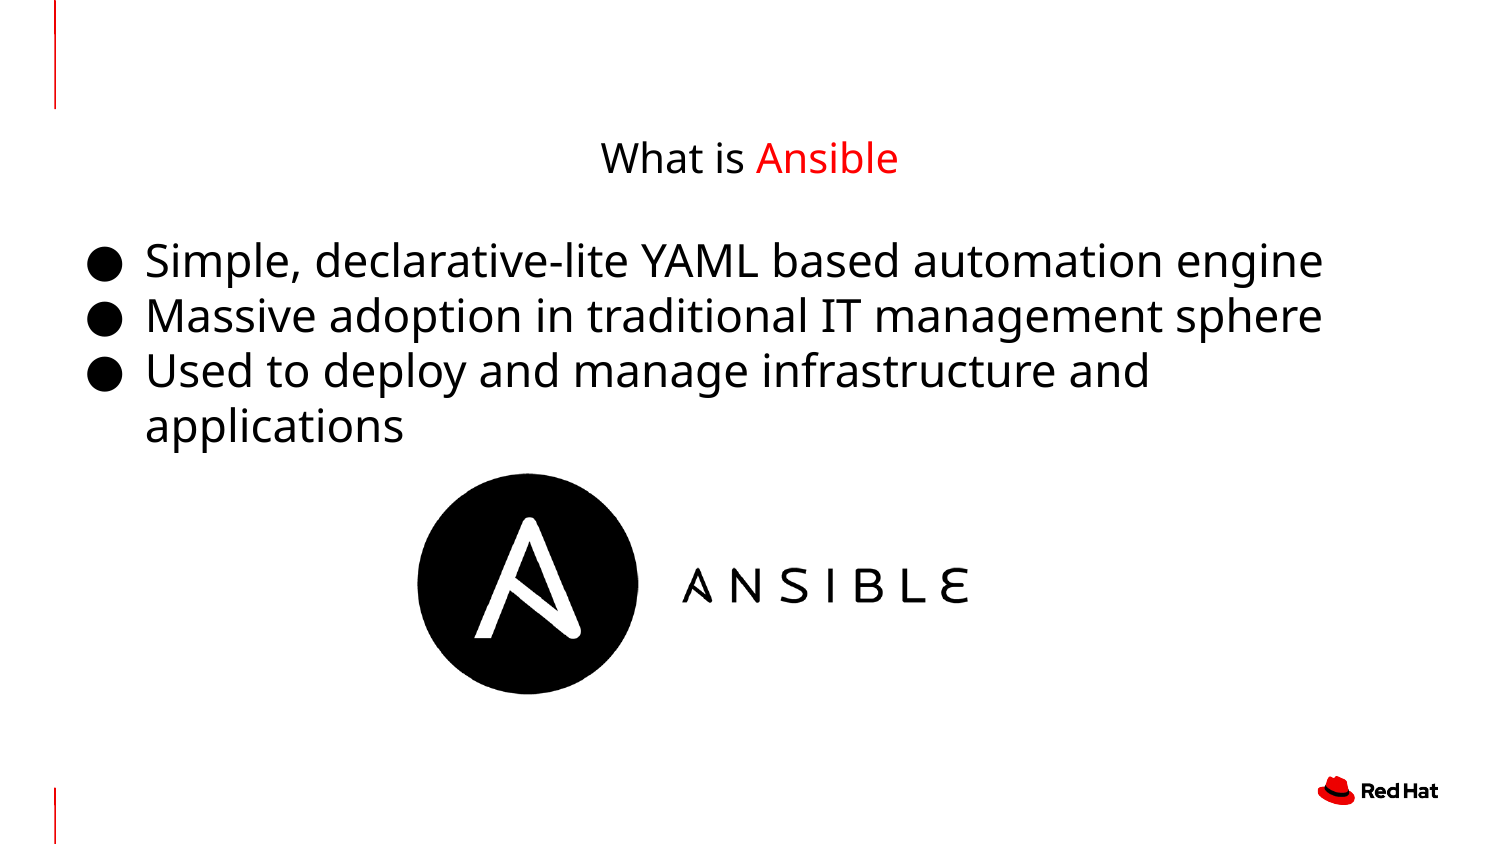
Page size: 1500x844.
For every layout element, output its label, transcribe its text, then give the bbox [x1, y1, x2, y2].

text_box Simple, declarative-lite YAML based automation engine Massive adoption in traditional IT management sphere Used to deploy and manage infrastructure and applications [55, 216, 1352, 628]
picture [108, 412, 1324, 759]
title What is Ansible [215, 116, 1285, 216]
picture [1317, 776, 1438, 805]
